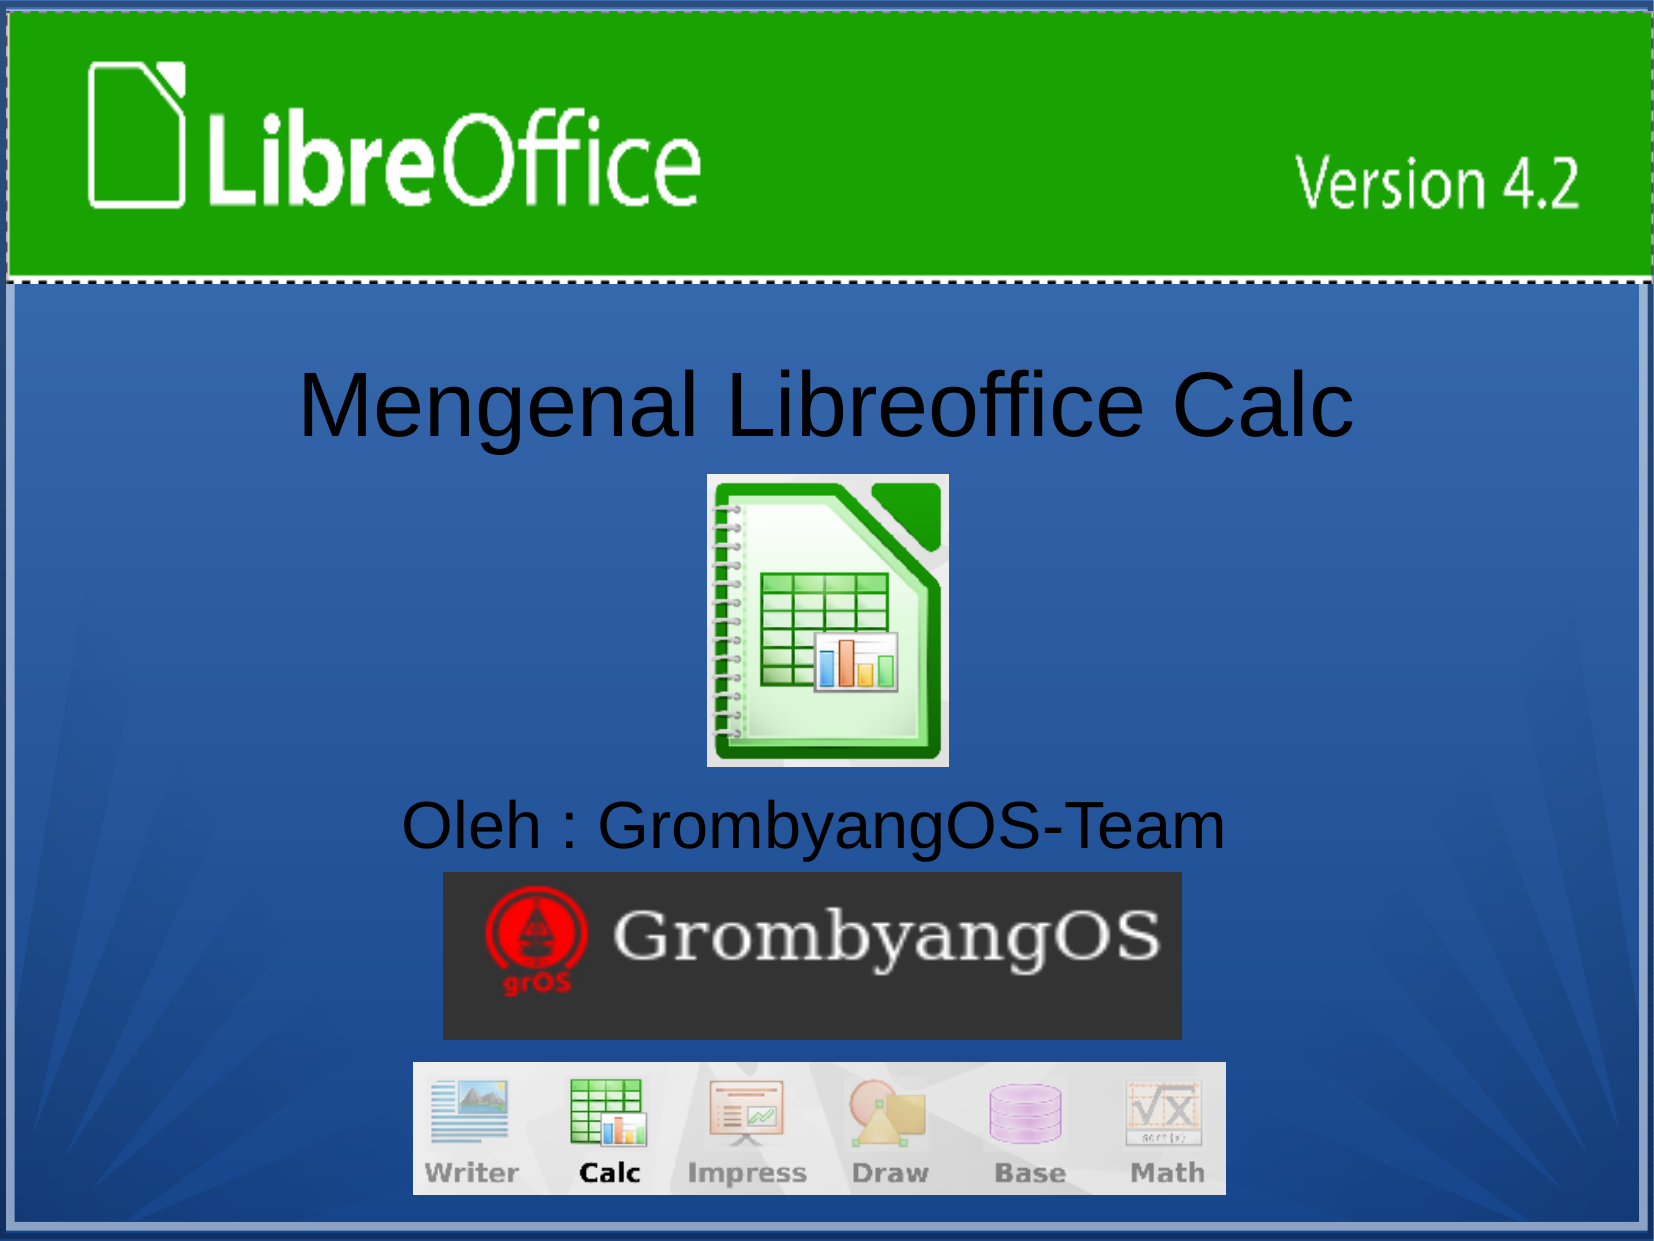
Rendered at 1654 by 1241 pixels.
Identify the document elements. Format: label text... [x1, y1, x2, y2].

picture [443, 872, 1182, 1040]
picture [6, 11, 1654, 284]
subtitle Oleh : GrombyangOS-Team [70, 787, 1560, 910]
picture [707, 474, 949, 767]
picture [413, 1062, 1226, 1195]
title Mengenal Libreoffice Calc [82, 300, 1571, 508]
